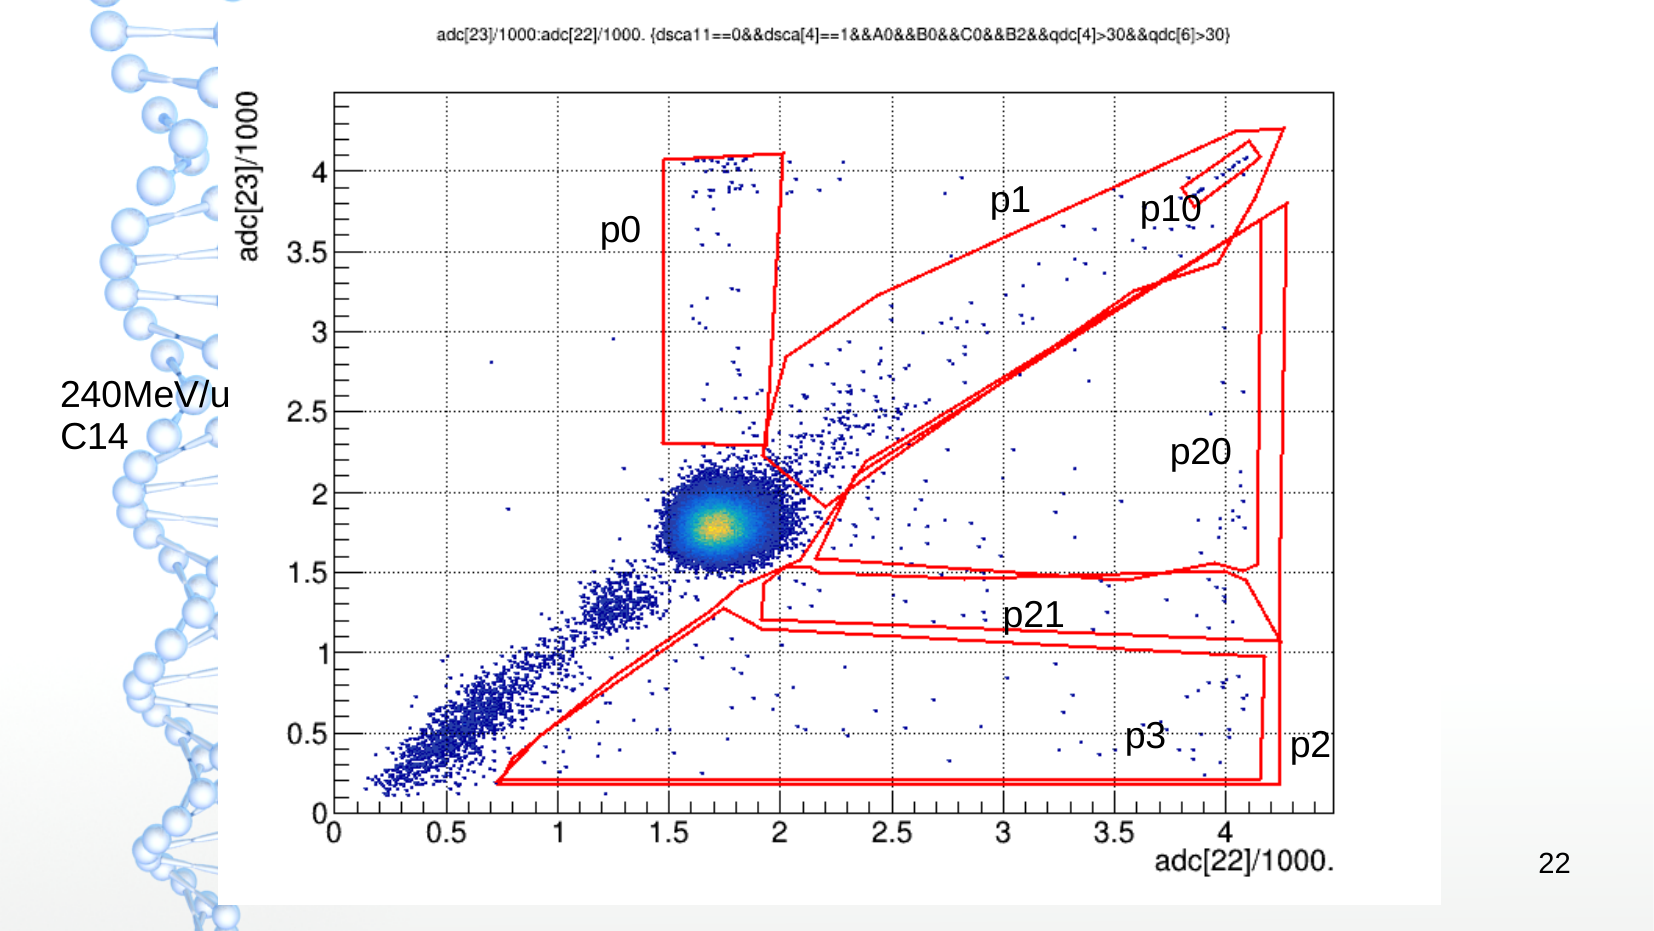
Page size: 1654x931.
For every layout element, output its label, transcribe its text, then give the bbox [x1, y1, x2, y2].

text_box p2 [1275, 715, 1396, 773]
text_box p3 [1110, 707, 1231, 764]
text_box p20 [1155, 423, 1276, 481]
text_box p21 [987, 585, 1108, 643]
text_box p0 [585, 201, 706, 301]
picture [0, 0, 1654, 931]
text_box 240MeV/u C14 [45, 365, 285, 466]
text_box p1 [975, 171, 1096, 271]
text_box p10 [1125, 180, 1246, 279]
